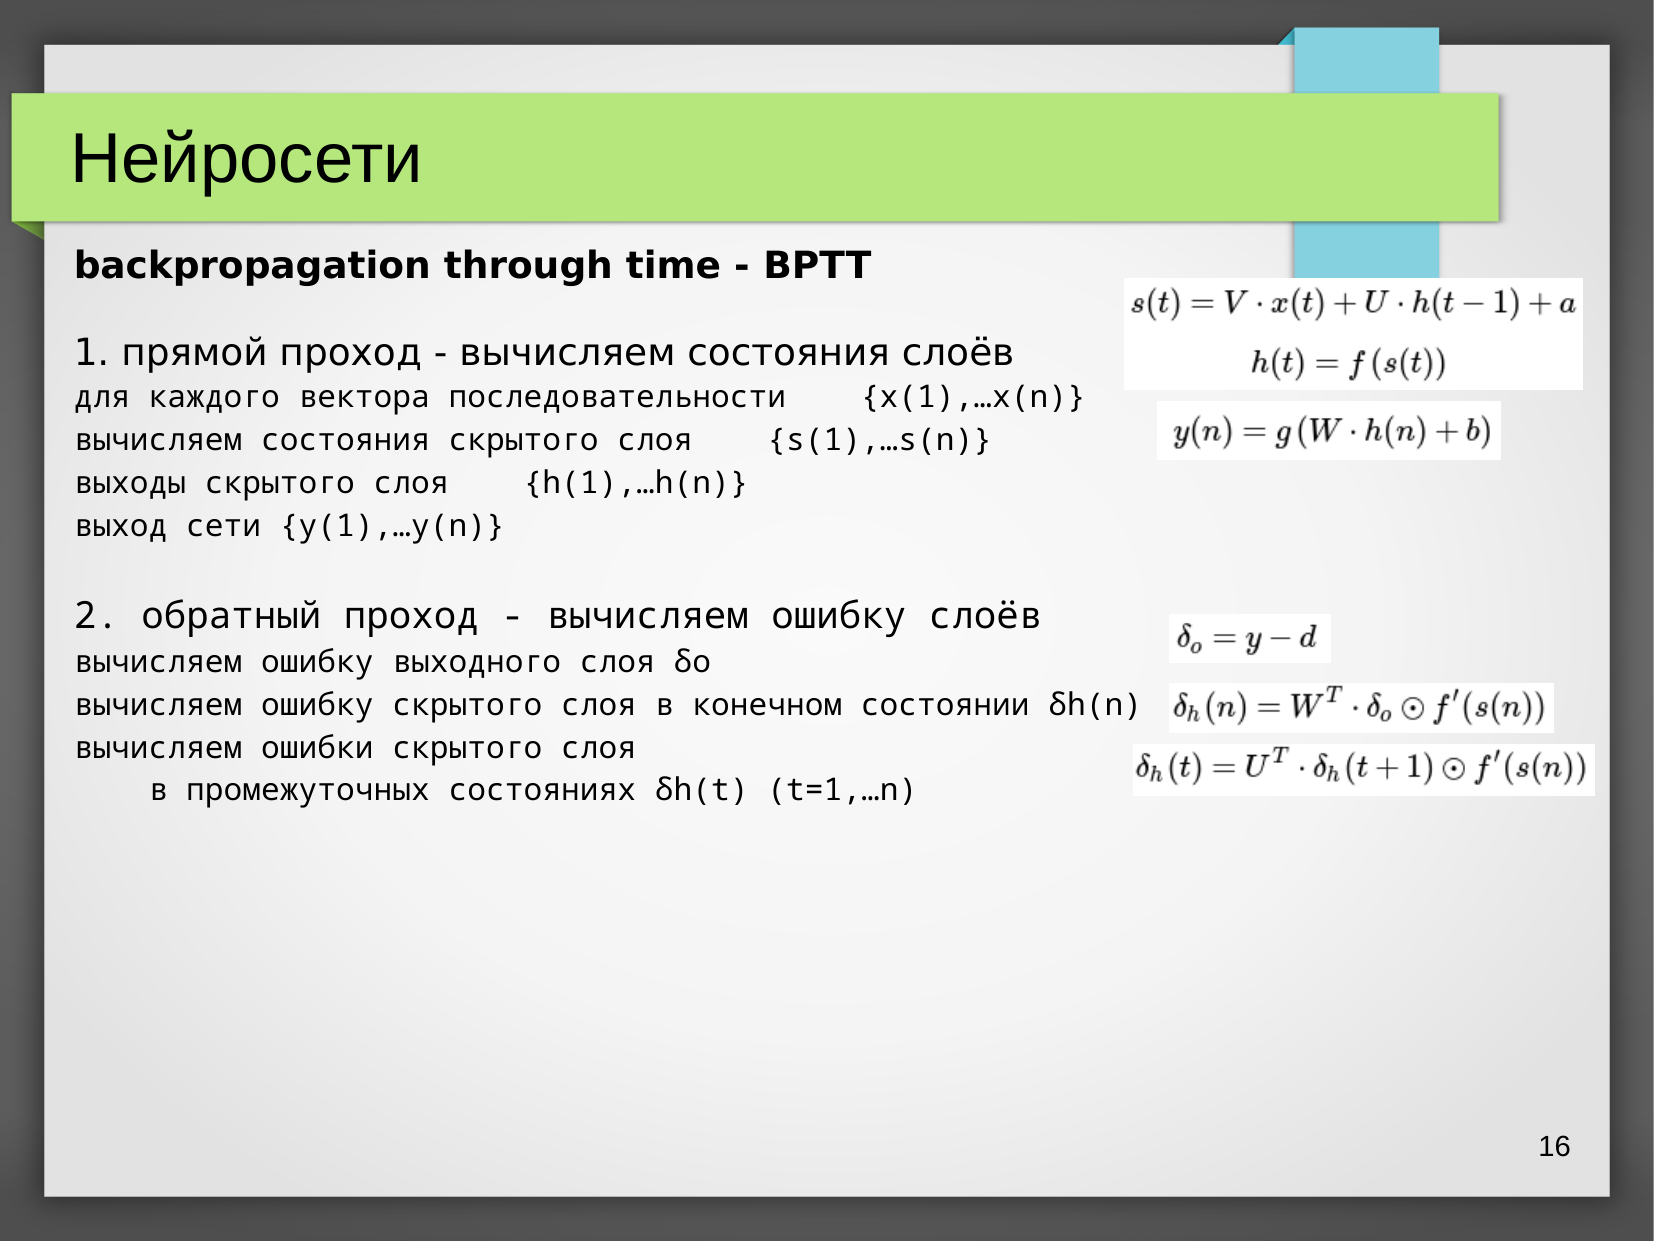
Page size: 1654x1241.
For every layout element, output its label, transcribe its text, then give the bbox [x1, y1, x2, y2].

picture [0, 0, 1654, 1241]
text_box backpropagation through time - BPTT 1. прямой проход - вычисляем состояния слоёв для каждого вектора последовательности {x(1),…x(n)} вычисляем состояния скрытого слоя {s(1),…s(n)} выходы скрытого слоя {h(1),…h(n)} выход сети {y(1),…y(n)} 2. обратный проход - вычисляем ошибку слоёв вычисляем ошибку выходного слоя δo вычисляем ошибку скрытого слоя в конечном состоянии δh(n) вычисляем ошибки скрытого слоя в промежуточных состояниях δh(t) (t=1,…n) [59, 236, 1193, 1117]
title Нейросети [70, 118, 1205, 199]
